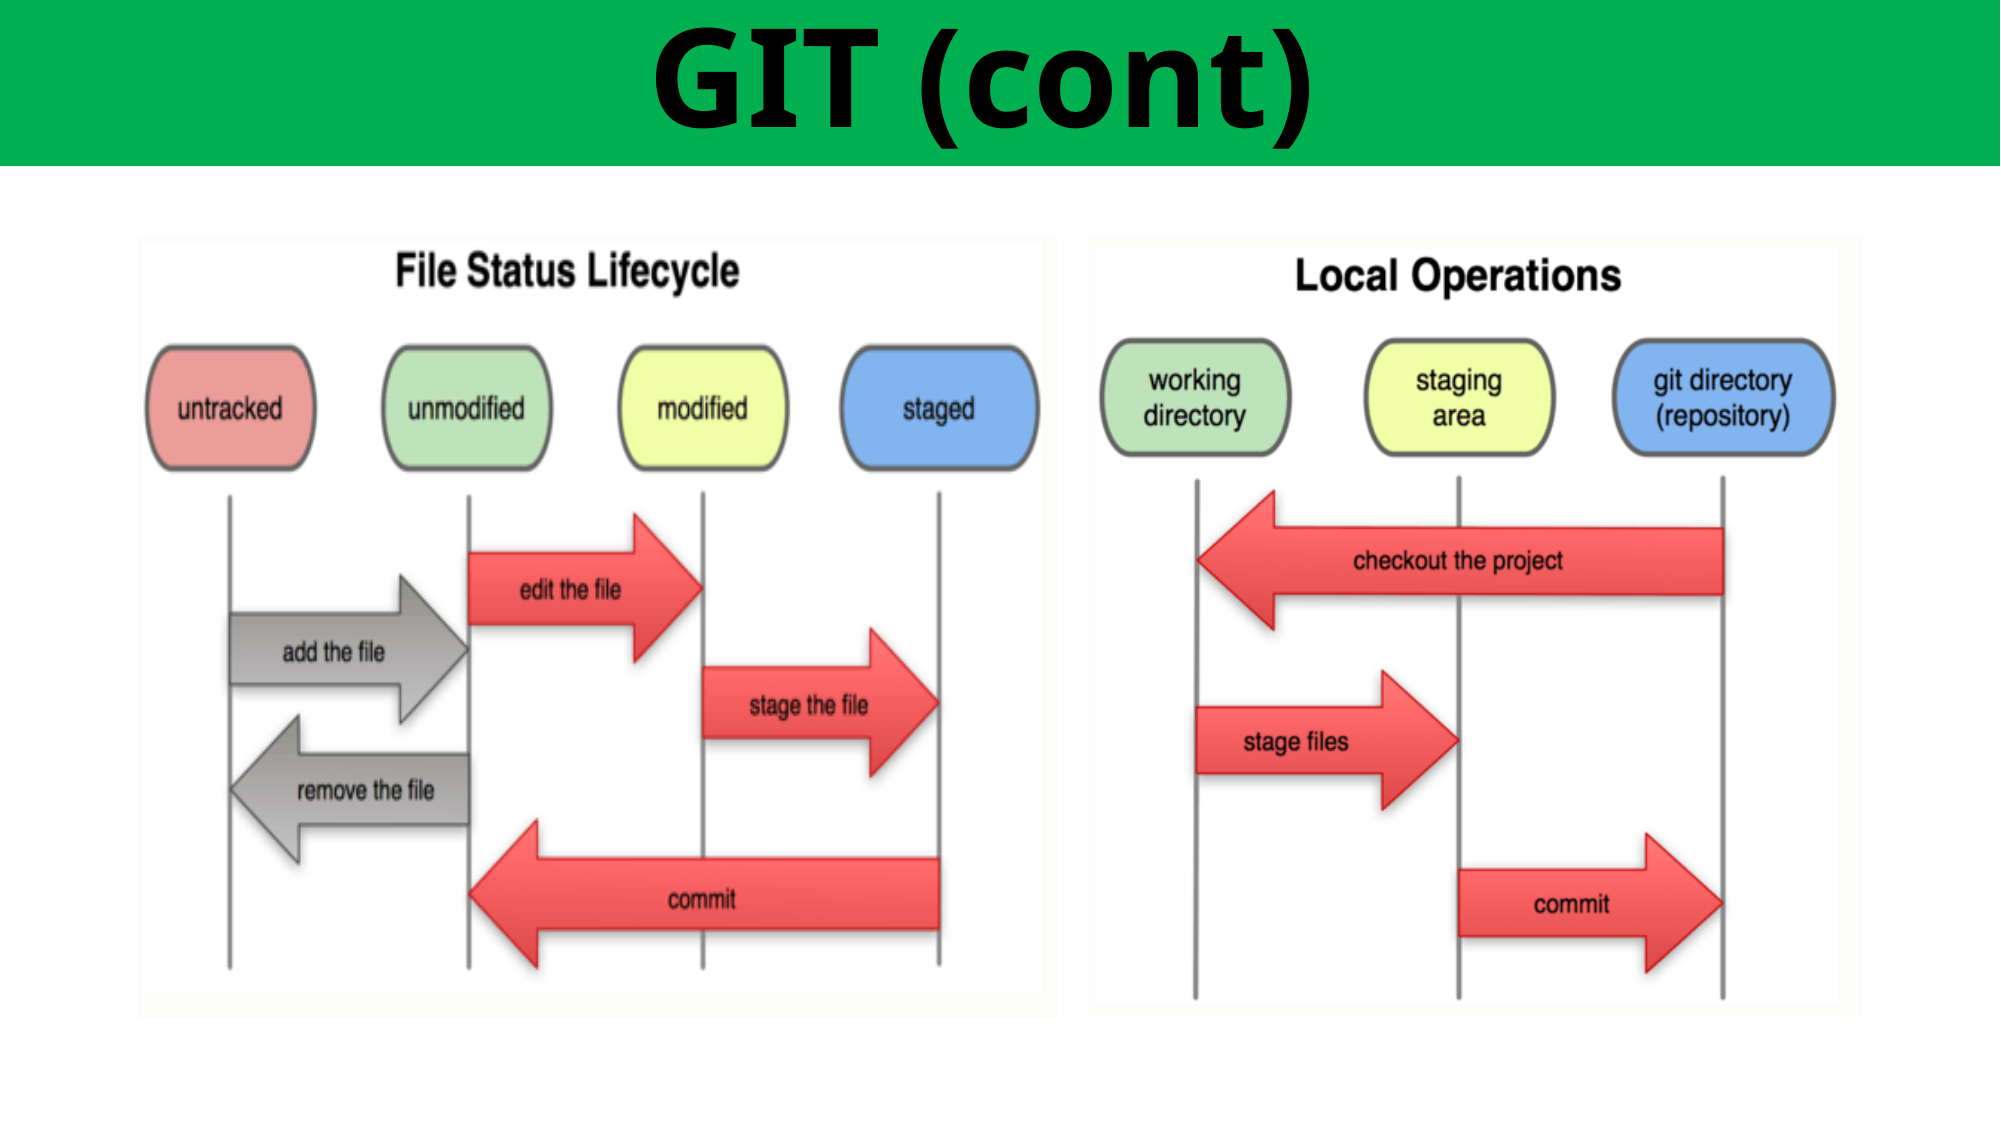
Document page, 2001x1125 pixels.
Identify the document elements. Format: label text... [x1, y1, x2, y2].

picture [137, 237, 1057, 1018]
title GIT (cont) [0, 0, 2000, 167]
picture [1088, 235, 1863, 1016]
